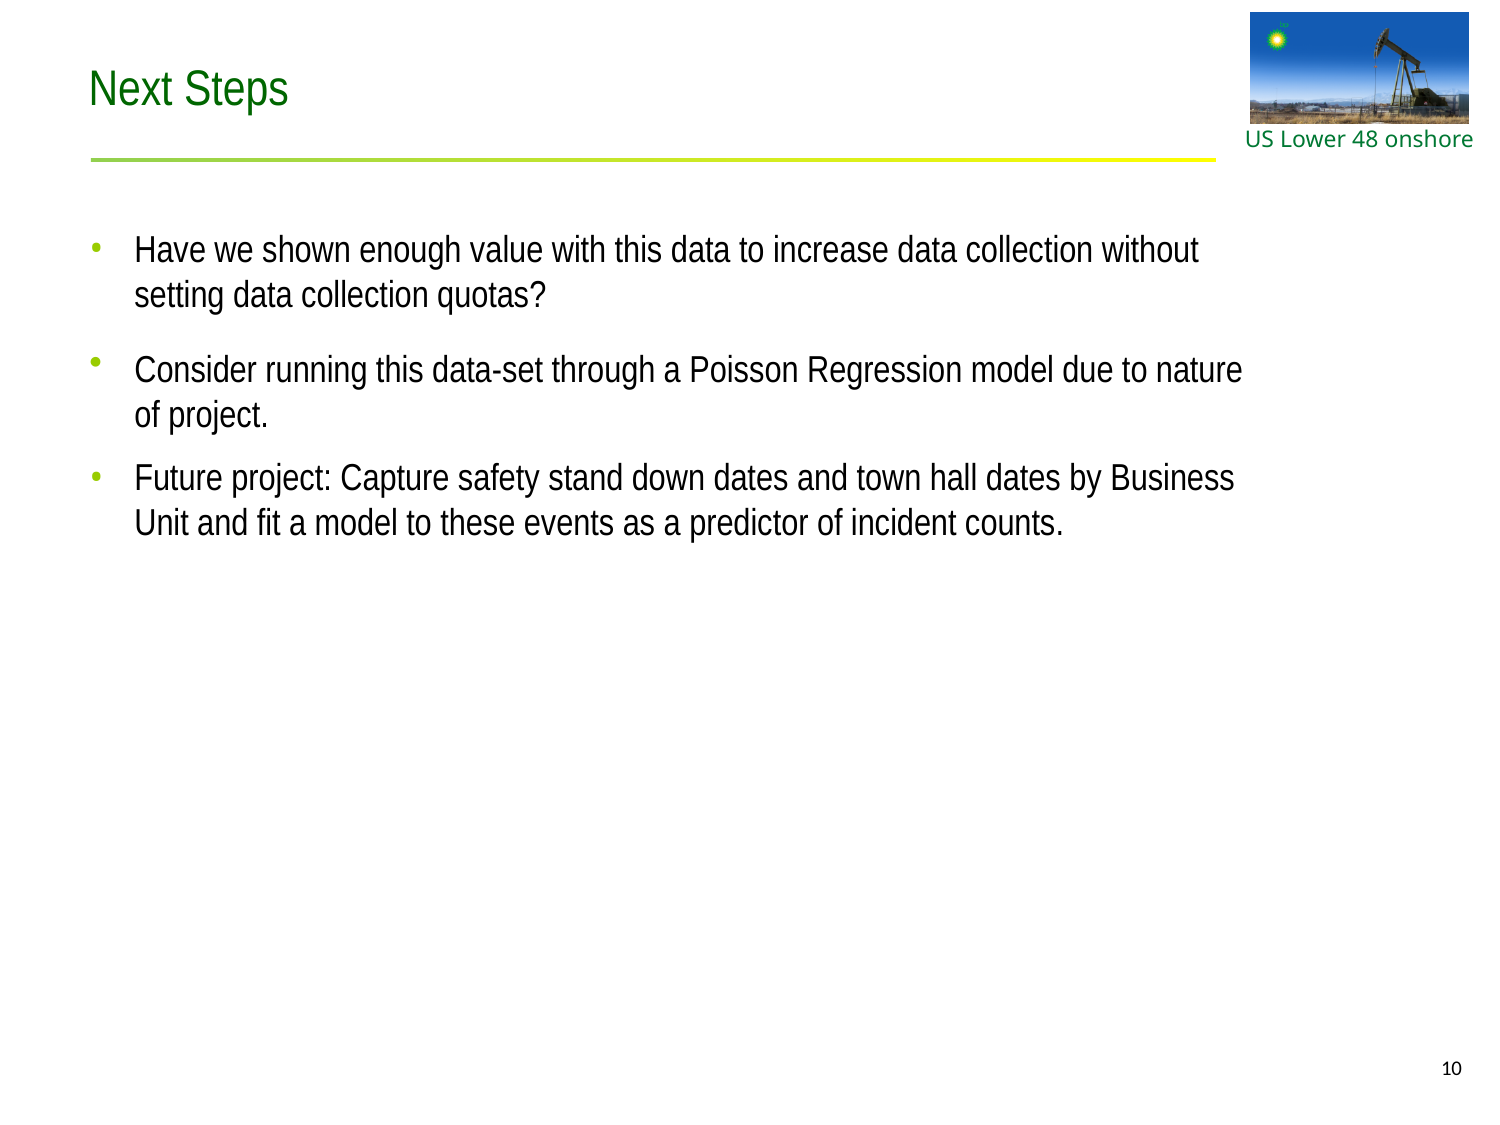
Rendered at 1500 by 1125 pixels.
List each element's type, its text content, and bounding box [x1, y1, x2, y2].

slide_number <number> [1420, 1046, 1478, 1125]
picture [1275, 12, 1469, 124]
list Have we shown enough value with this data to increase data collection without setting data collection quotas? Consider running this data-set through a Poisson Regression model due to nature of project. Future project: Capture safety stand down dates and town hall dates by Business Unit and fit a model to these events as a predictor of incident counts. [89, 224, 1285, 1005]
title Next Steps [0, 12, 1275, 166]
